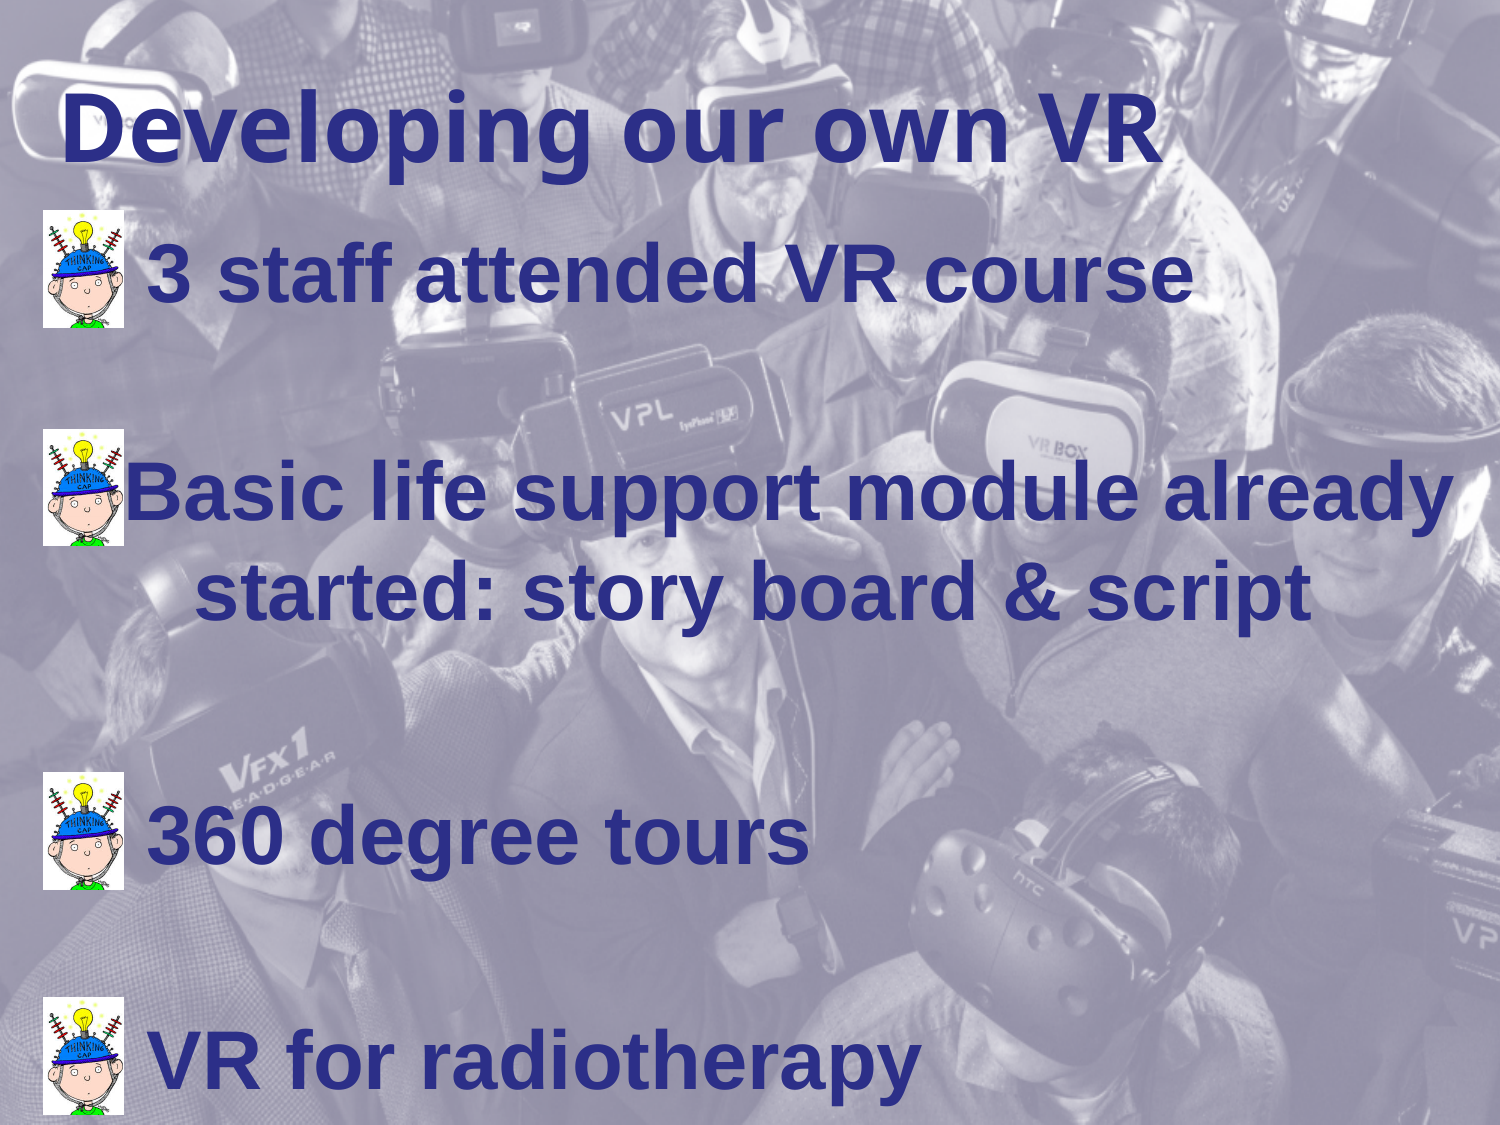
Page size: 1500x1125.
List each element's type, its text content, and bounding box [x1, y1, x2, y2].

text_box 3 staff attended VR course Basic life support module already started: story board & script 360 degree tours VR for radiotherapy [28, 211, 1500, 1125]
picture [0, 0, 1500, 1125]
title Developing our own VR [57, 66, 1500, 182]
